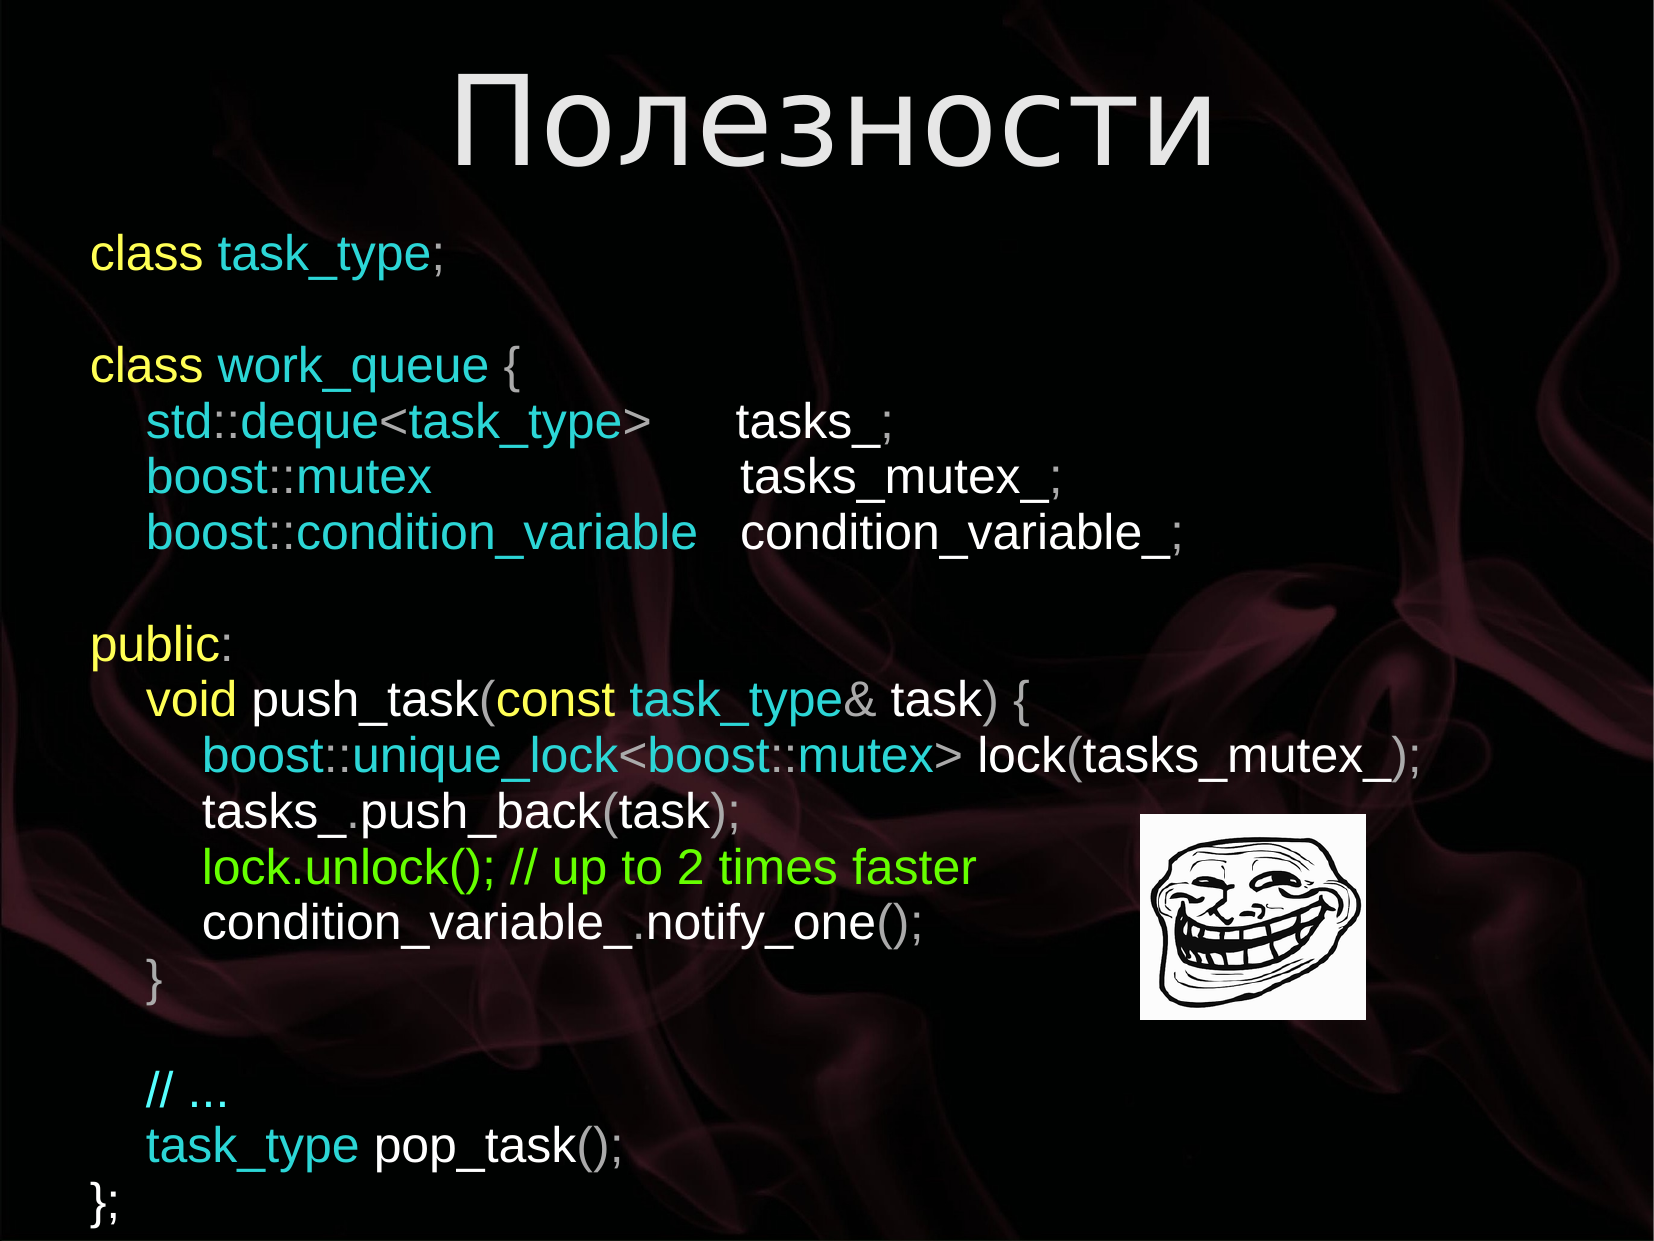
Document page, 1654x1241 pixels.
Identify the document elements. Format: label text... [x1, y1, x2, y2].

picture [1140, 814, 1366, 1021]
text_box class task_type; class work_queue { std::deque<task_type> tasks_; boost::mutex tasks_mutex_; boost::condition_variable condition_variable_; public: void push_task(const task_type& task) { boost::unique_lock<boost::mutex> lock(tasks_mutex_); tasks_.push_back(task); lock.unlock(); // up to 2 times faster condition_variable_.notify_one(); } // ... task_type pop_task(); }; [75, 218, 1531, 1241]
picture [0, 0, 1654, 1241]
title Полезности [90, 44, 1579, 200]
